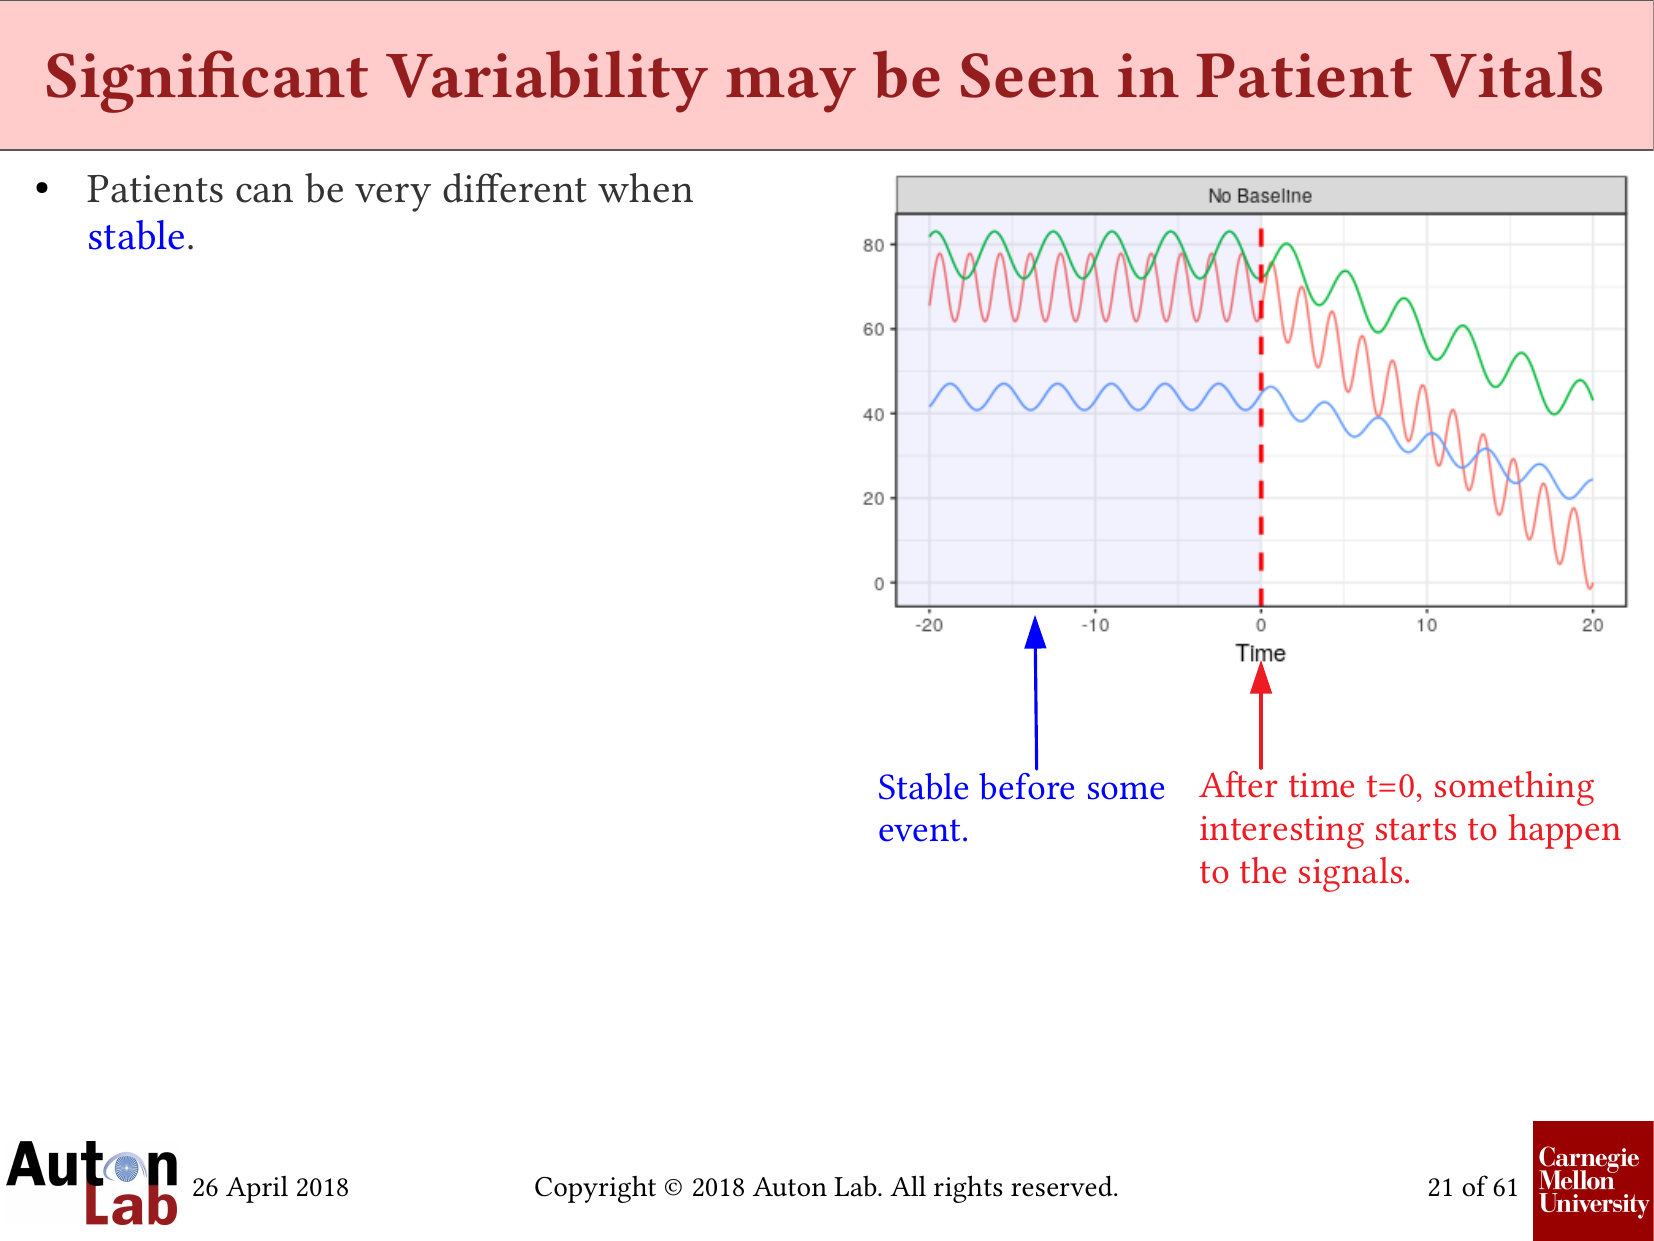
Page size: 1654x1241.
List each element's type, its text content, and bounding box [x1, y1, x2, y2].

picture [846, 165, 1638, 1114]
list Patients can be very different when stable. [16, 165, 808, 1115]
text_box Stable before some event. [863, 758, 1182, 859]
picture [6, 1141, 177, 1225]
text_box After time t=0, something interesting starts to happen to the signals. [1185, 756, 1638, 901]
title Significant Variability may be Seen in Patient Vitals [14, 2, 1640, 151]
picture [1533, 1121, 1654, 1241]
